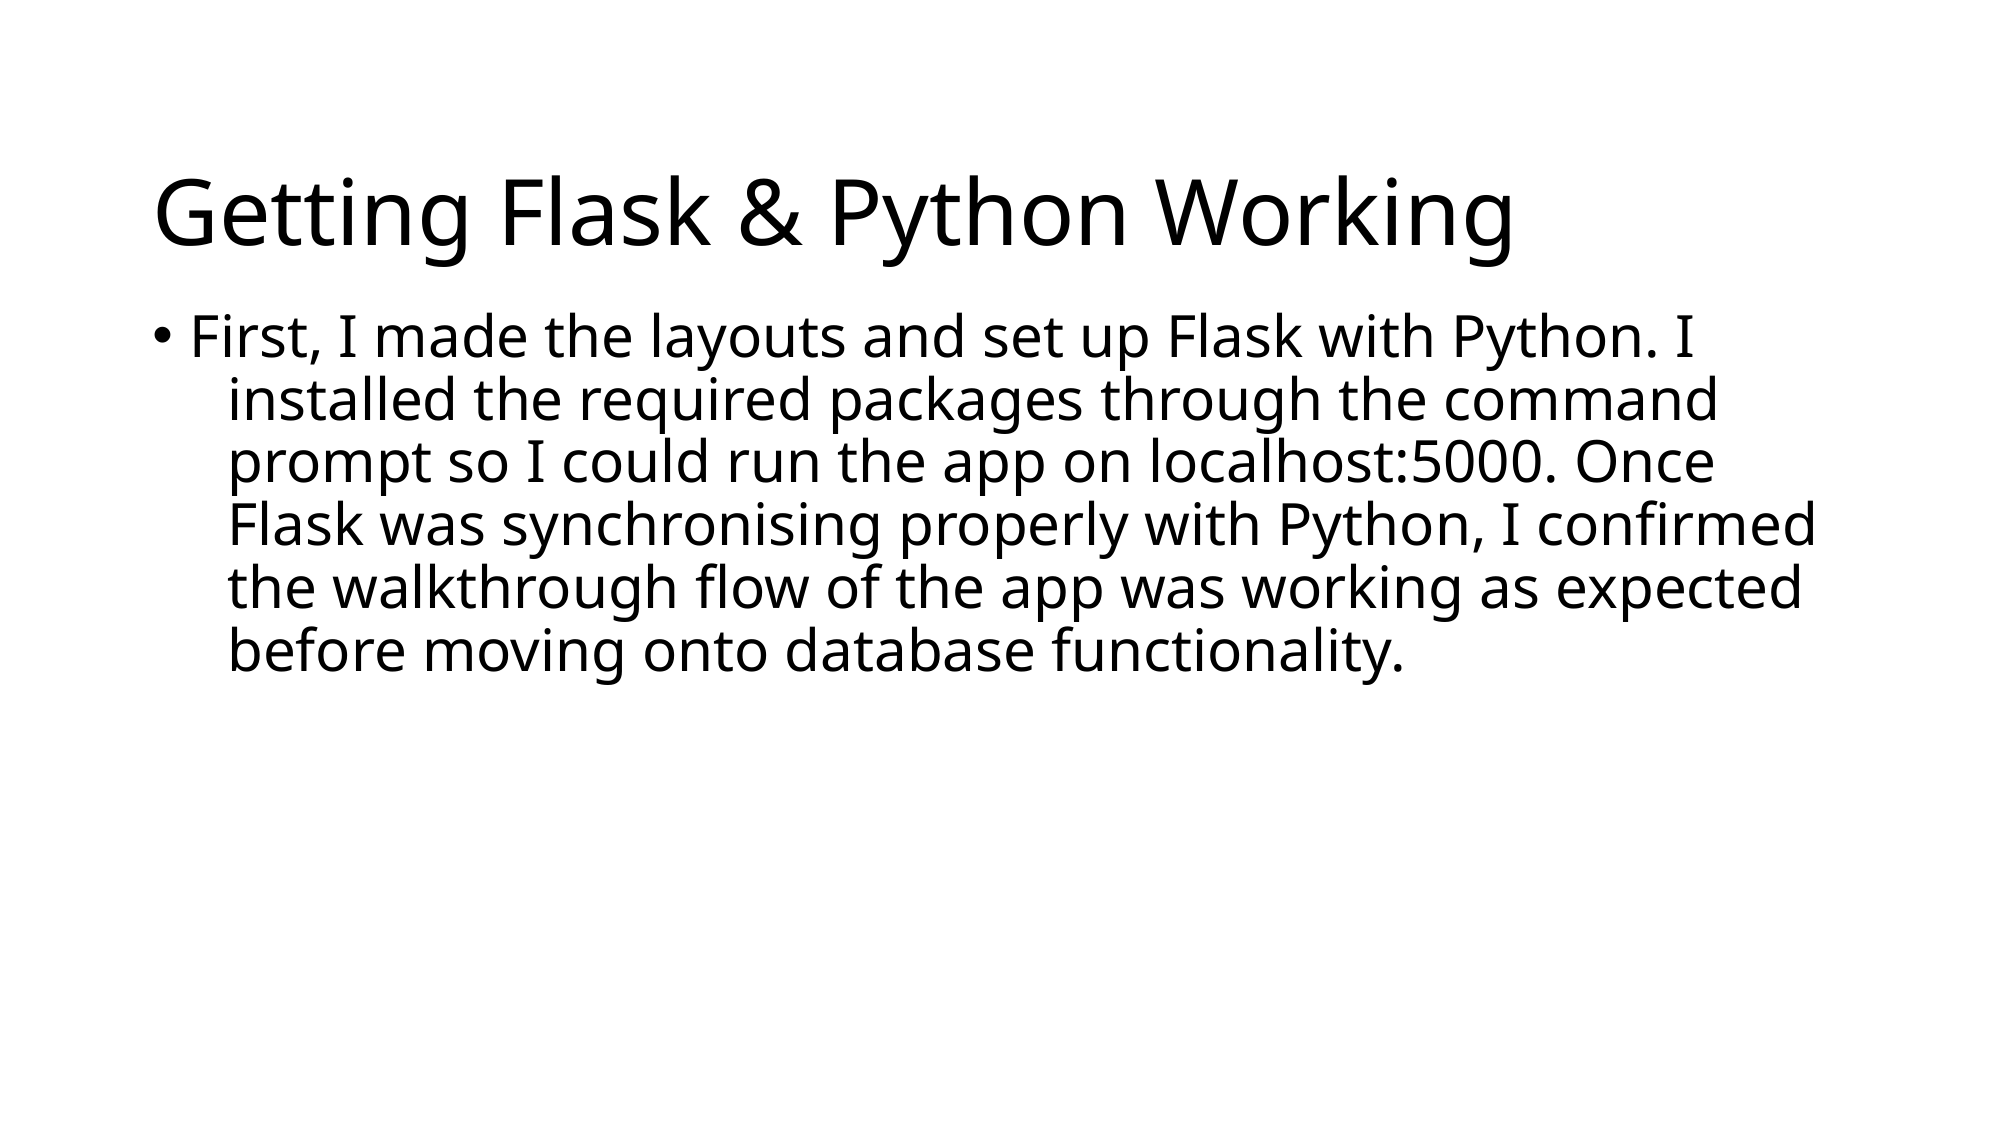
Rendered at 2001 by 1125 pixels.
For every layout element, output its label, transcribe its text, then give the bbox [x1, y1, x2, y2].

list First, I made the layouts and set up Flask with Python. I installed the required packages through the command prompt so I could run the app on localhost:5000. Once Flask was synchronising properly with Python, I confirmed the walkthrough flow of the app was working as expected before moving onto database functionality. [137, 299, 1863, 1014]
title Getting Flask & Python Working [137, 154, 1863, 278]
